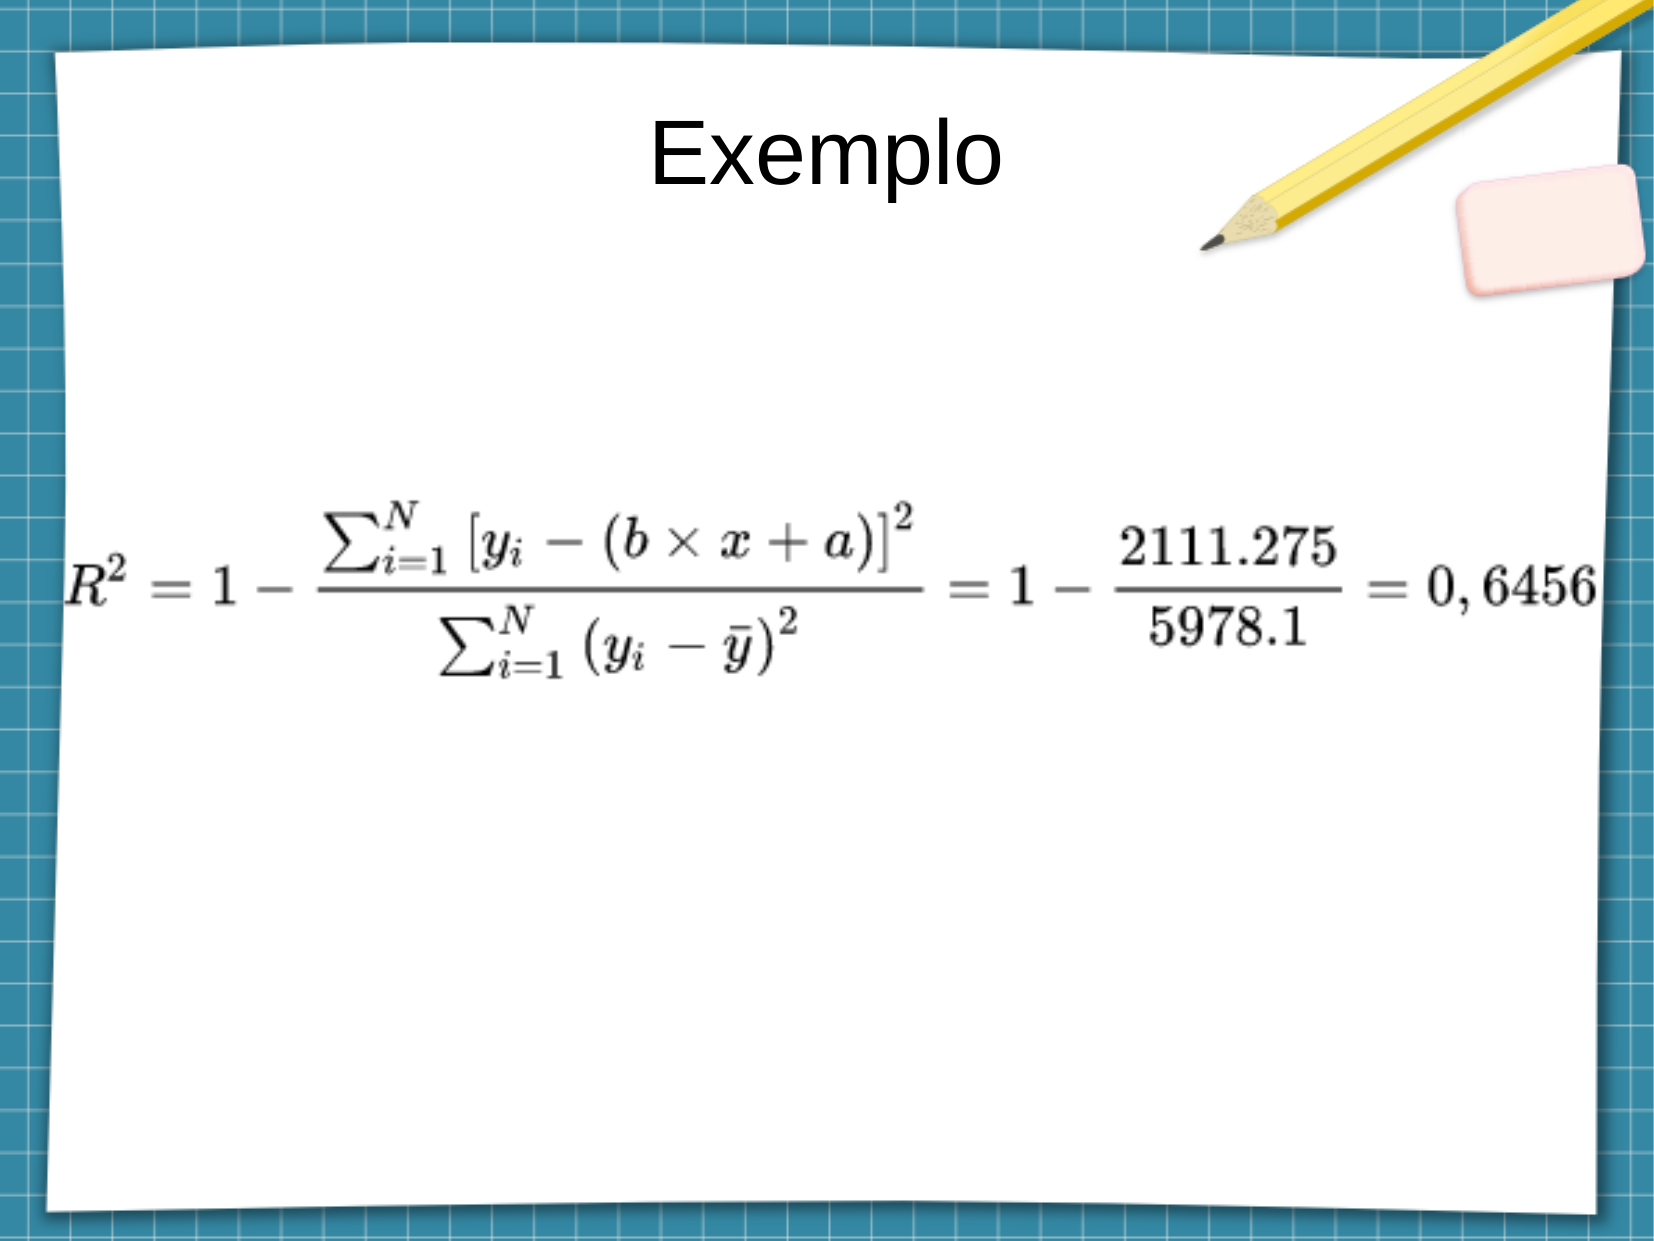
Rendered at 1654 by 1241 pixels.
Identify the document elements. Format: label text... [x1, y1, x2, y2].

picture [0, 0, 1654, 1241]
title Exemplo [82, 49, 1571, 257]
